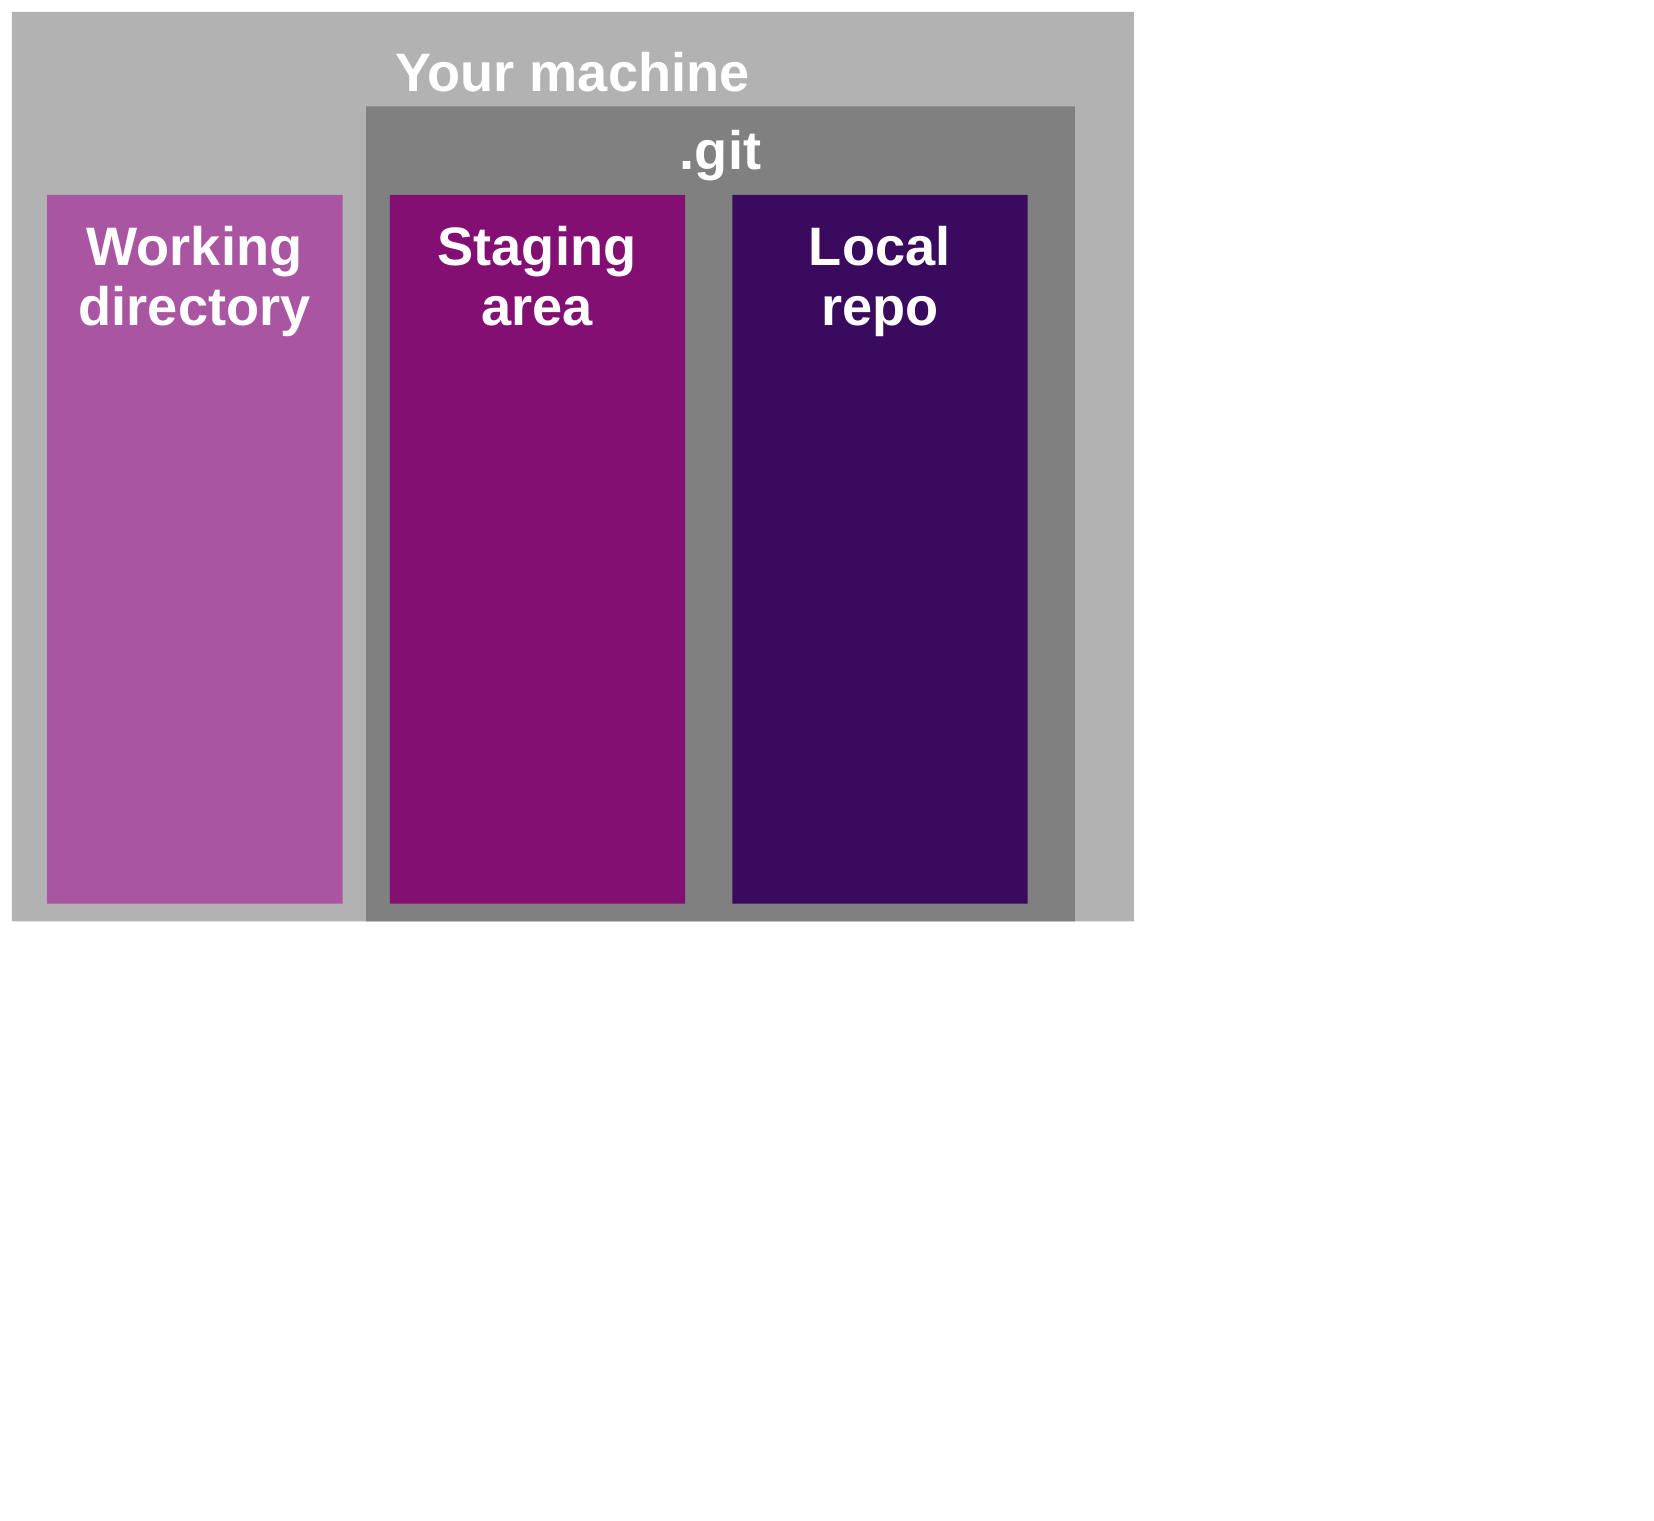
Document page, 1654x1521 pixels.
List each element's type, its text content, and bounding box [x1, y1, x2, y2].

text_box Working directory [47, 194, 343, 904]
text_box Staging area [389, 194, 686, 904]
text_box .git [366, 106, 1075, 922]
text_box Your machine [11, 11, 1134, 922]
text_box Local repo [732, 194, 1028, 904]
